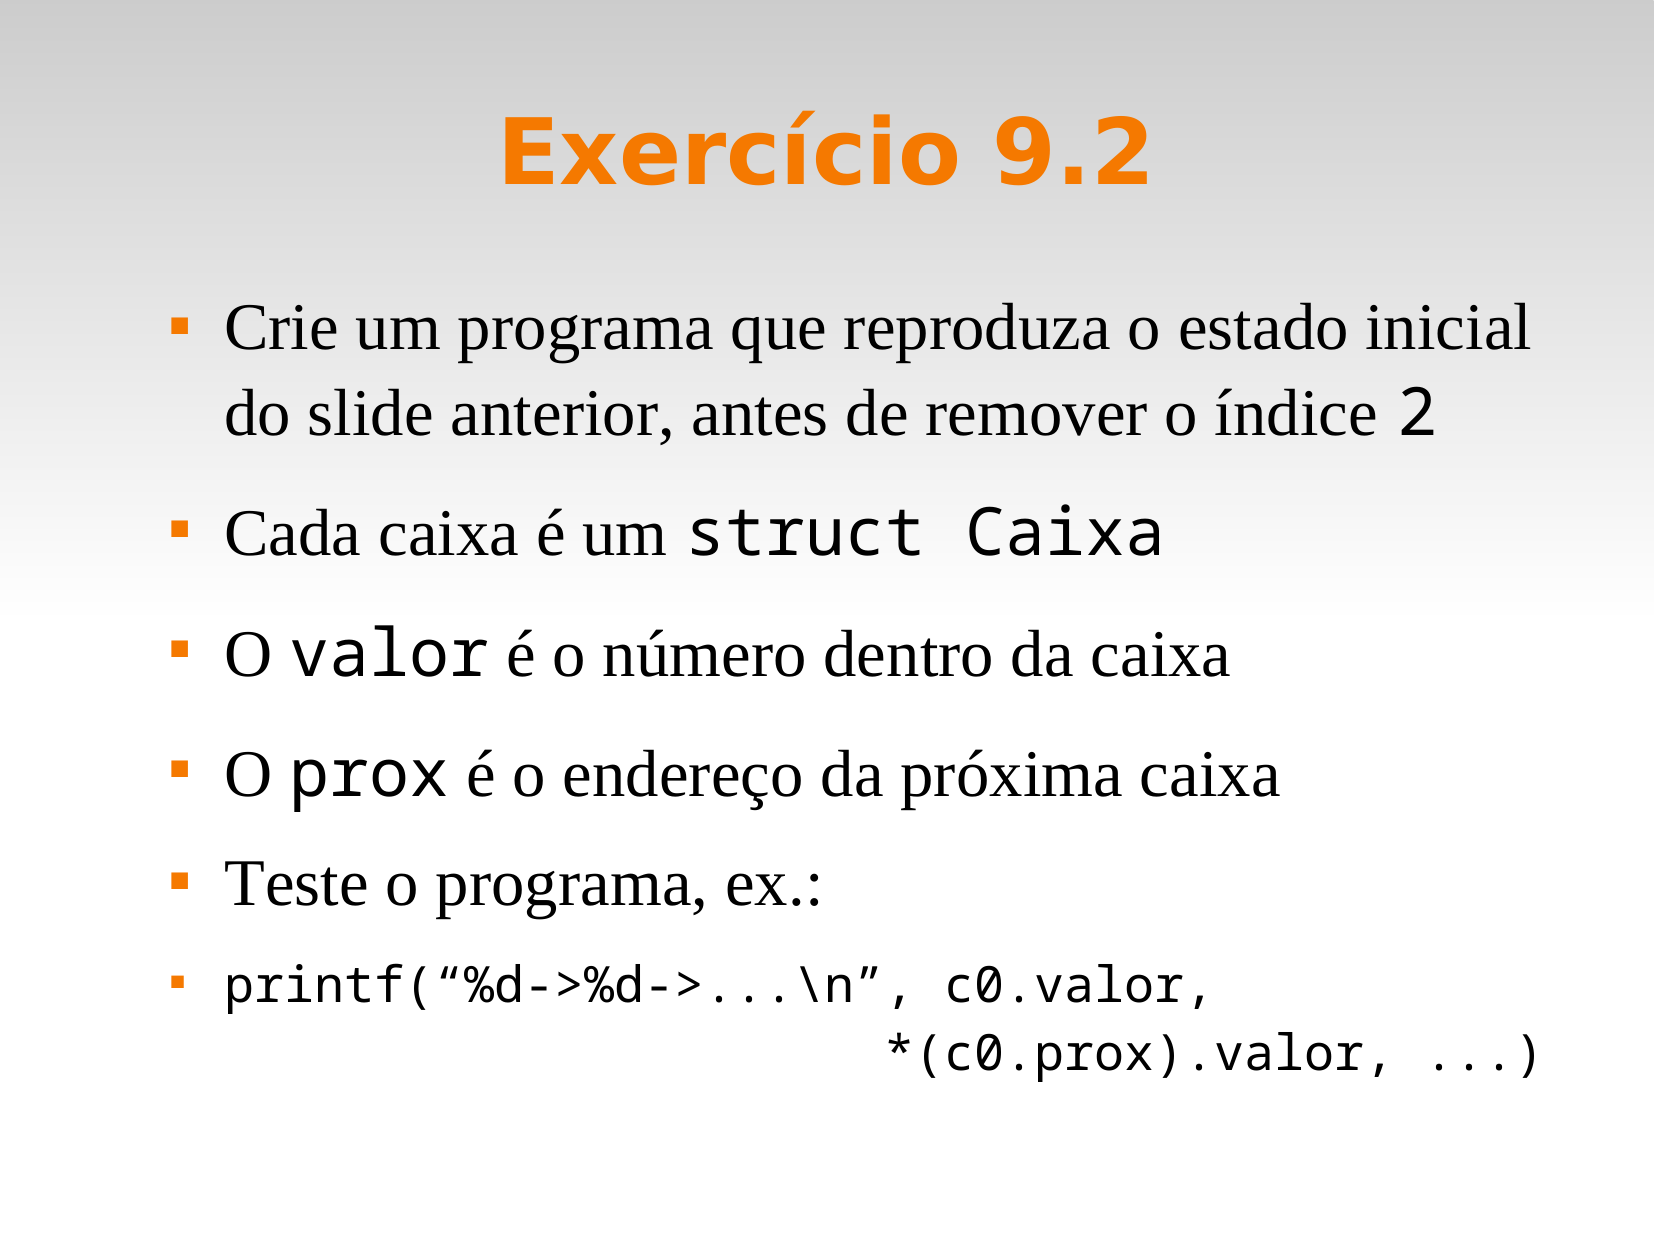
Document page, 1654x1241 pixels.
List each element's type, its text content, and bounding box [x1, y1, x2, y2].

title Exercício 9.2 [82, 49, 1571, 257]
list Crie um programa que reproduza o estado inicial do slide anterior, antes de remover o índice 2 Cada caixa é um struct Caixa O valor é o número dentro da caixa O prox é o endereço da próxima caixa Teste o programa, ex.: printf(“%d->%d->...\n”, c0.valor, *(c0.prox).valor, ...) [82, 290, 1571, 1120]
